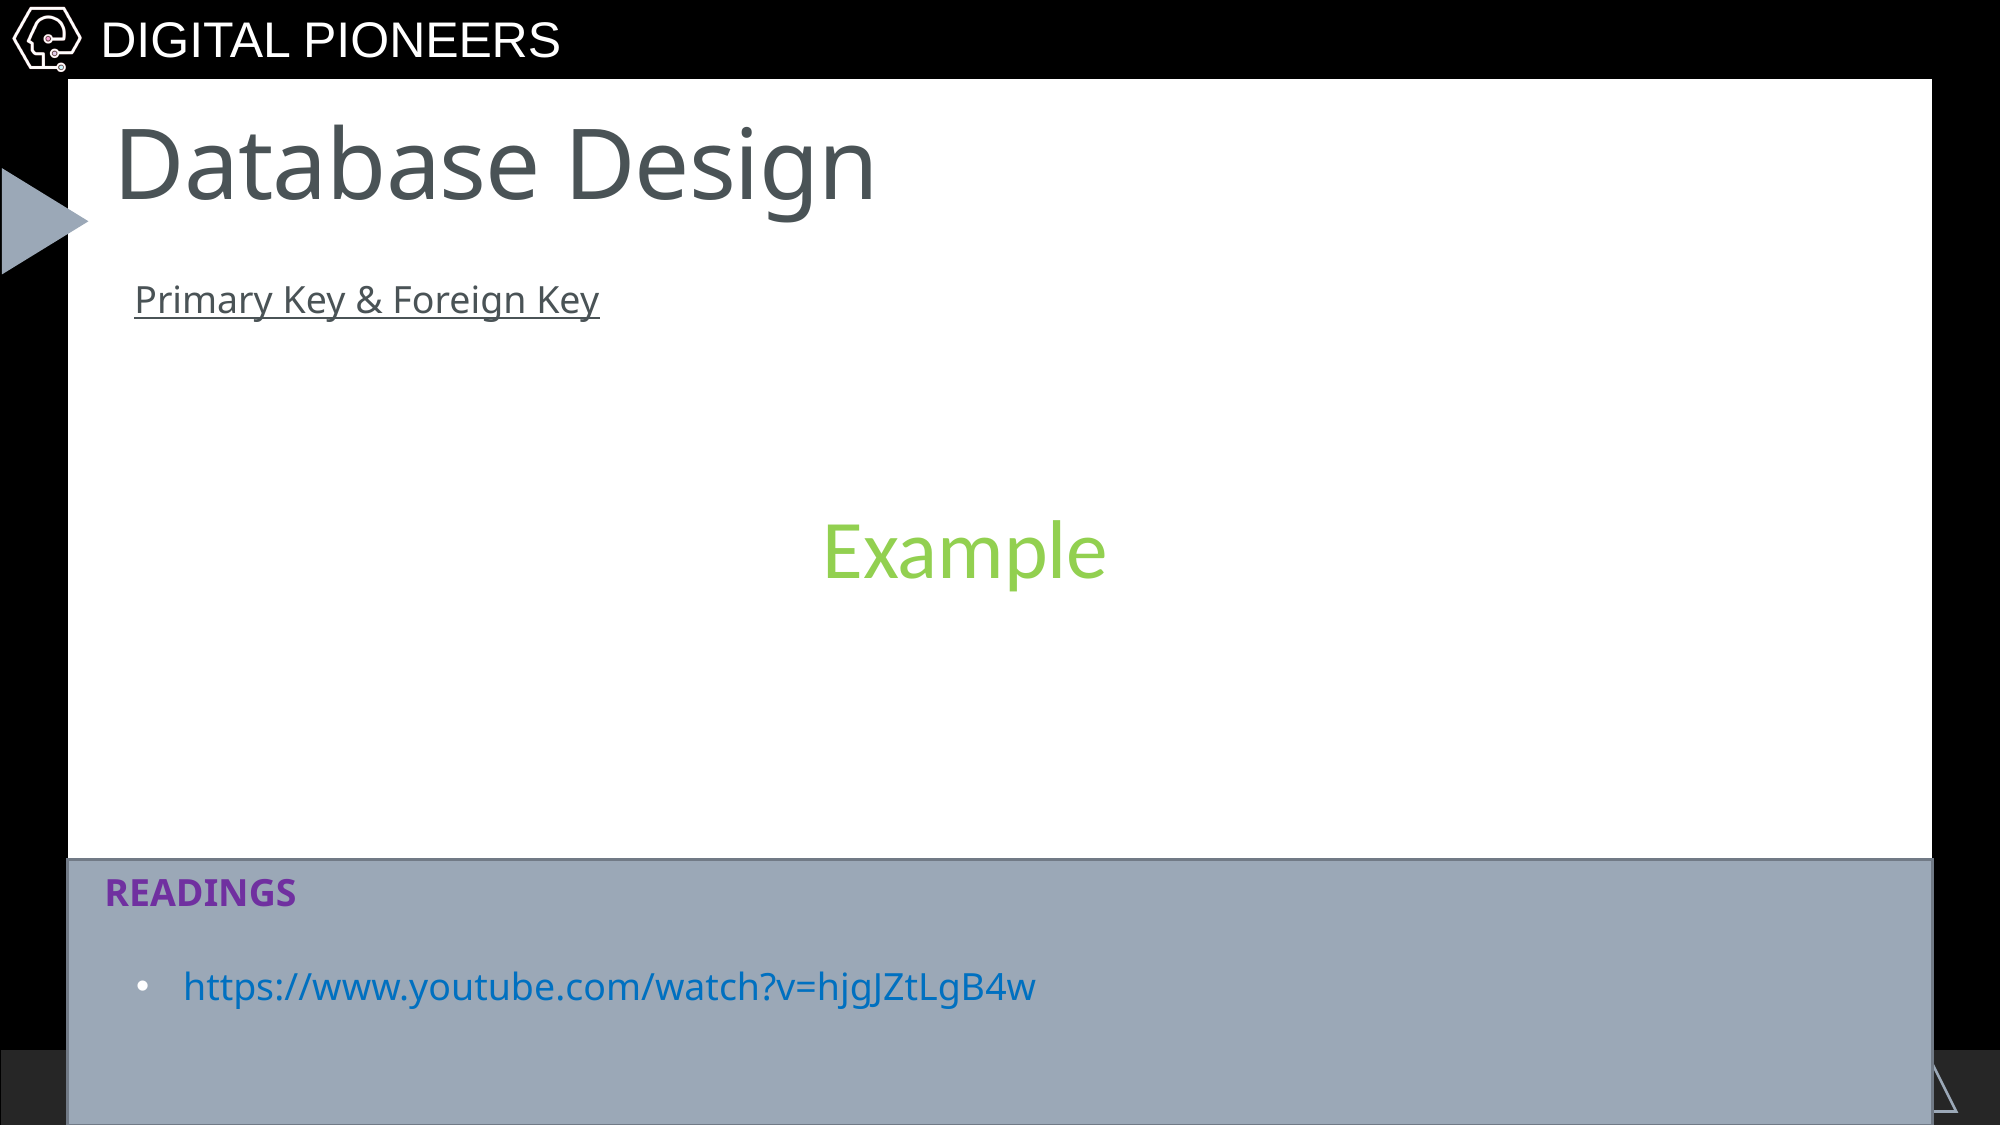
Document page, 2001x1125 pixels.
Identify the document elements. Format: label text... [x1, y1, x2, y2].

picture [7, 5, 85, 73]
text_box [68, 860, 1933, 1125]
text_box Example [807, 487, 1181, 604]
text_box DIGITAL PIONEERS [85, 0, 596, 76]
title Database Design [98, 93, 1813, 243]
text_box Primary Key & Foreign Key [119, 268, 1842, 421]
text_box READINGS [89, 861, 326, 922]
text_box https://www.youtube.com/watch?v=hjgJZtLgB4w [121, 955, 1738, 1017]
